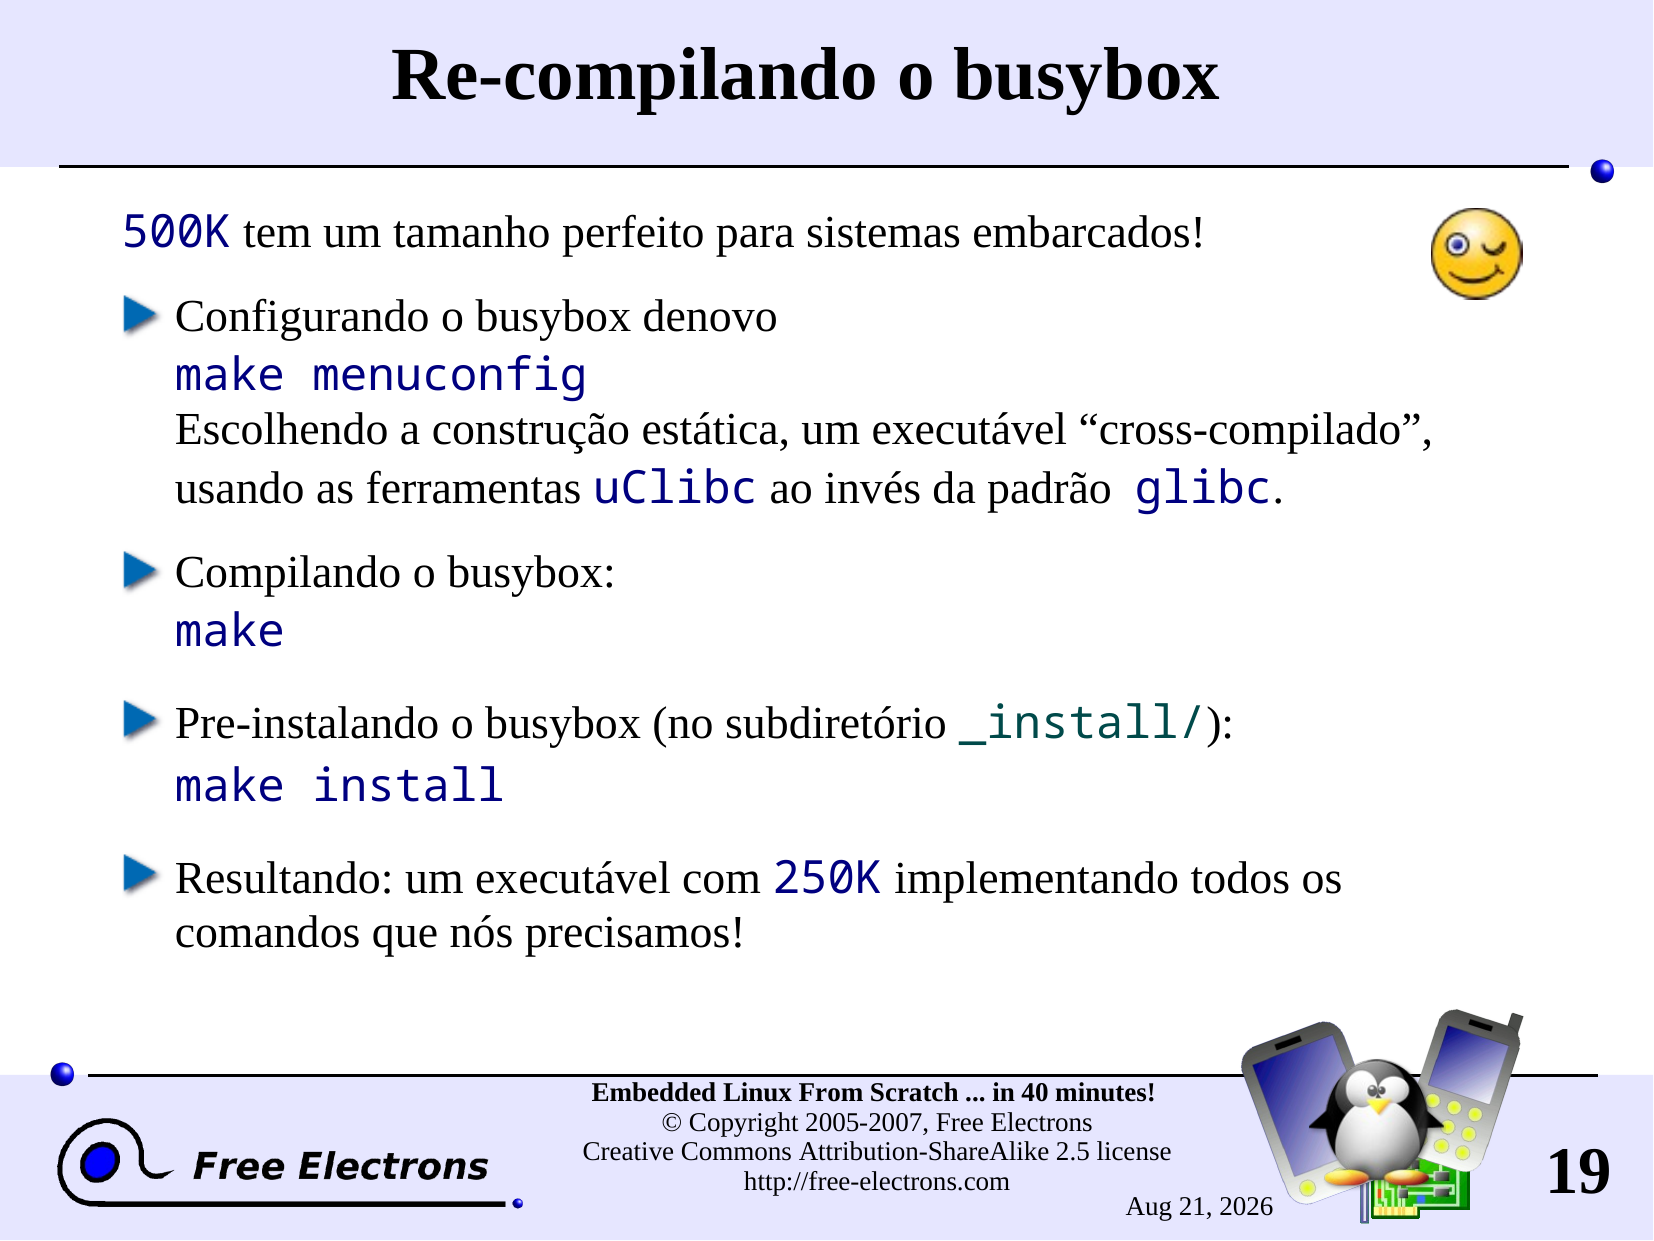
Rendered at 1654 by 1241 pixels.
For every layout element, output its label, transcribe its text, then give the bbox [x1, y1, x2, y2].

title Re-compilando o busybox [60, 18, 1551, 132]
picture [1225, 1007, 1538, 1241]
list 500K tem um tamanho perfeito para sistemas embarcados! Configurando o busybox denovo make menuconfig Escolhendo a construção estática, um executável “cross-compilado”, usando as ferramentas uClibc ao invés da padrão glibc. Compilando o busybox: make Pre-instalando o busybox (no subdiretório _install/): make install Resultando: um executável com 250K implementando todos os comandos que nós precisamos! [103, 198, 1516, 1049]
picture [1431, 208, 1523, 301]
picture [50, 1107, 527, 1216]
